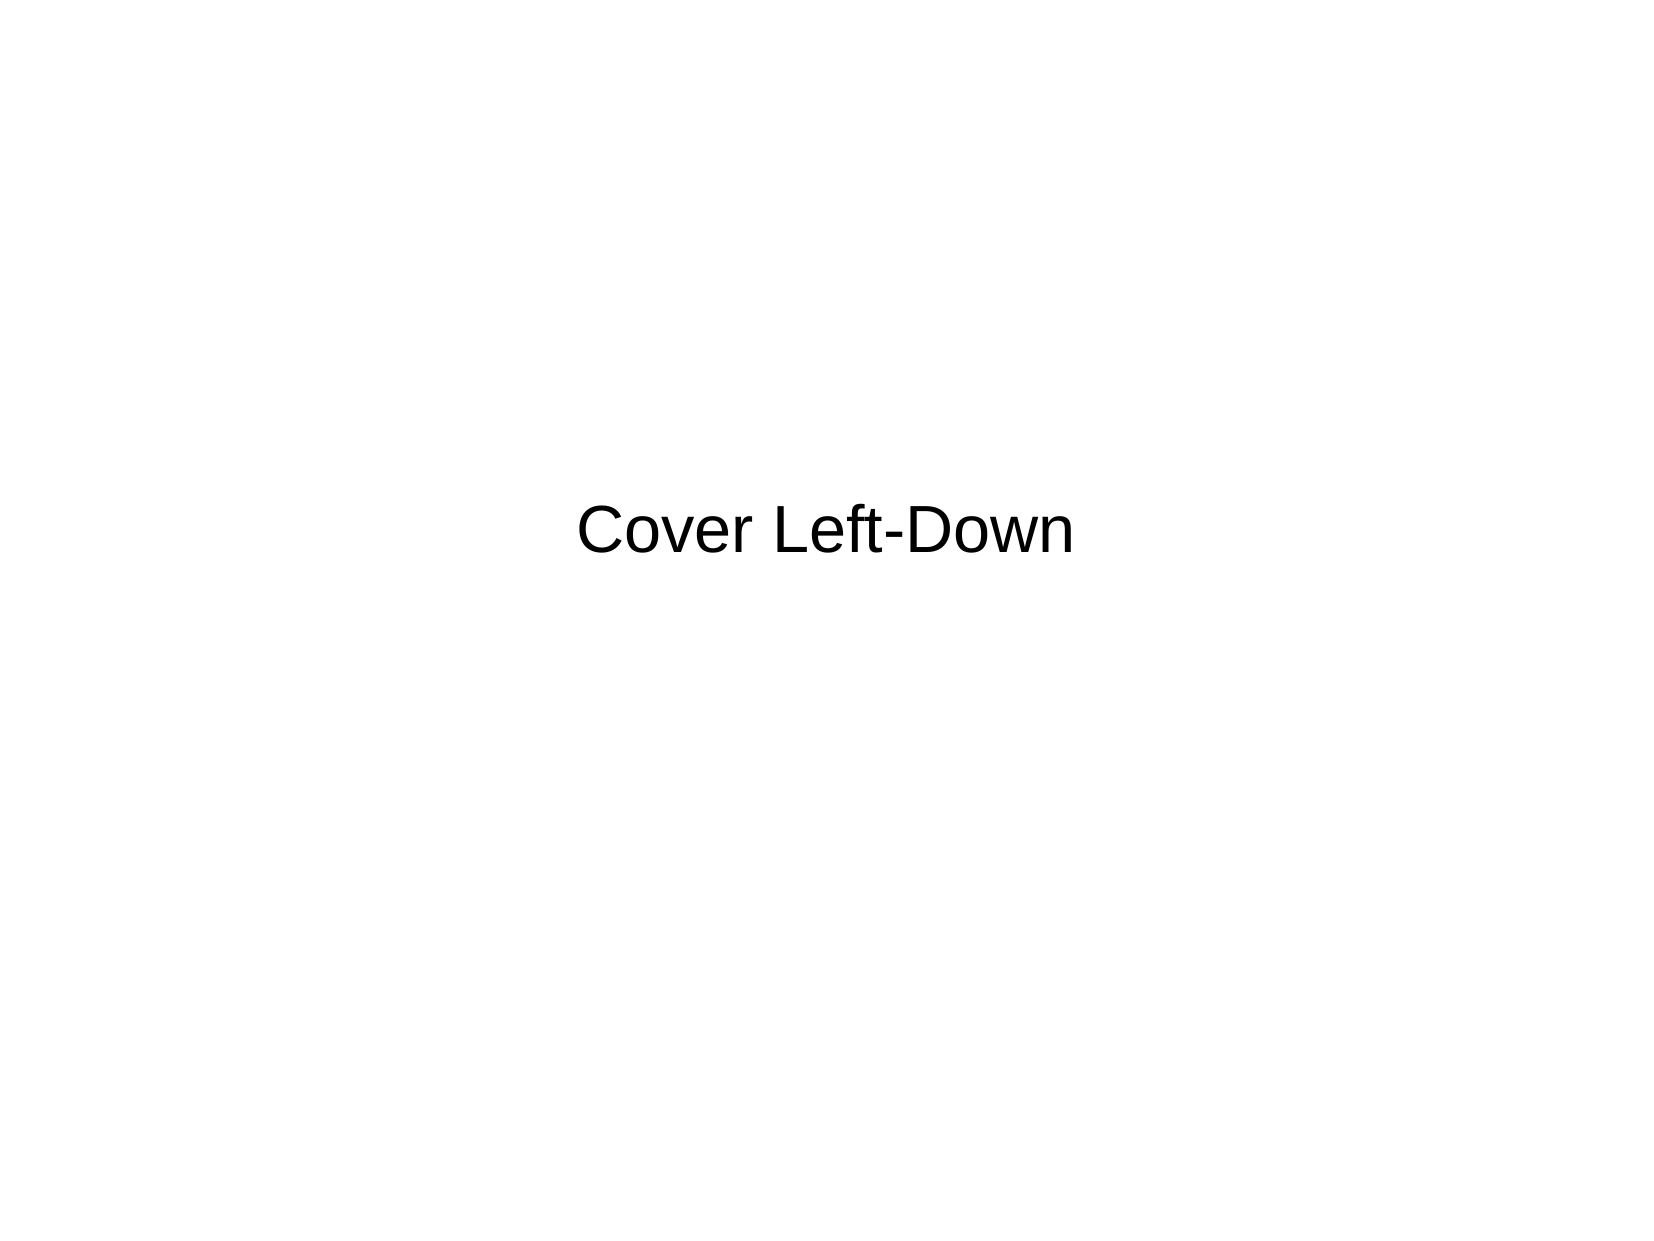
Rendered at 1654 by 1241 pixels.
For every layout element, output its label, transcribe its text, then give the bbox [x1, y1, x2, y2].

subtitle Cover Left-Down [82, 49, 1571, 1010]
